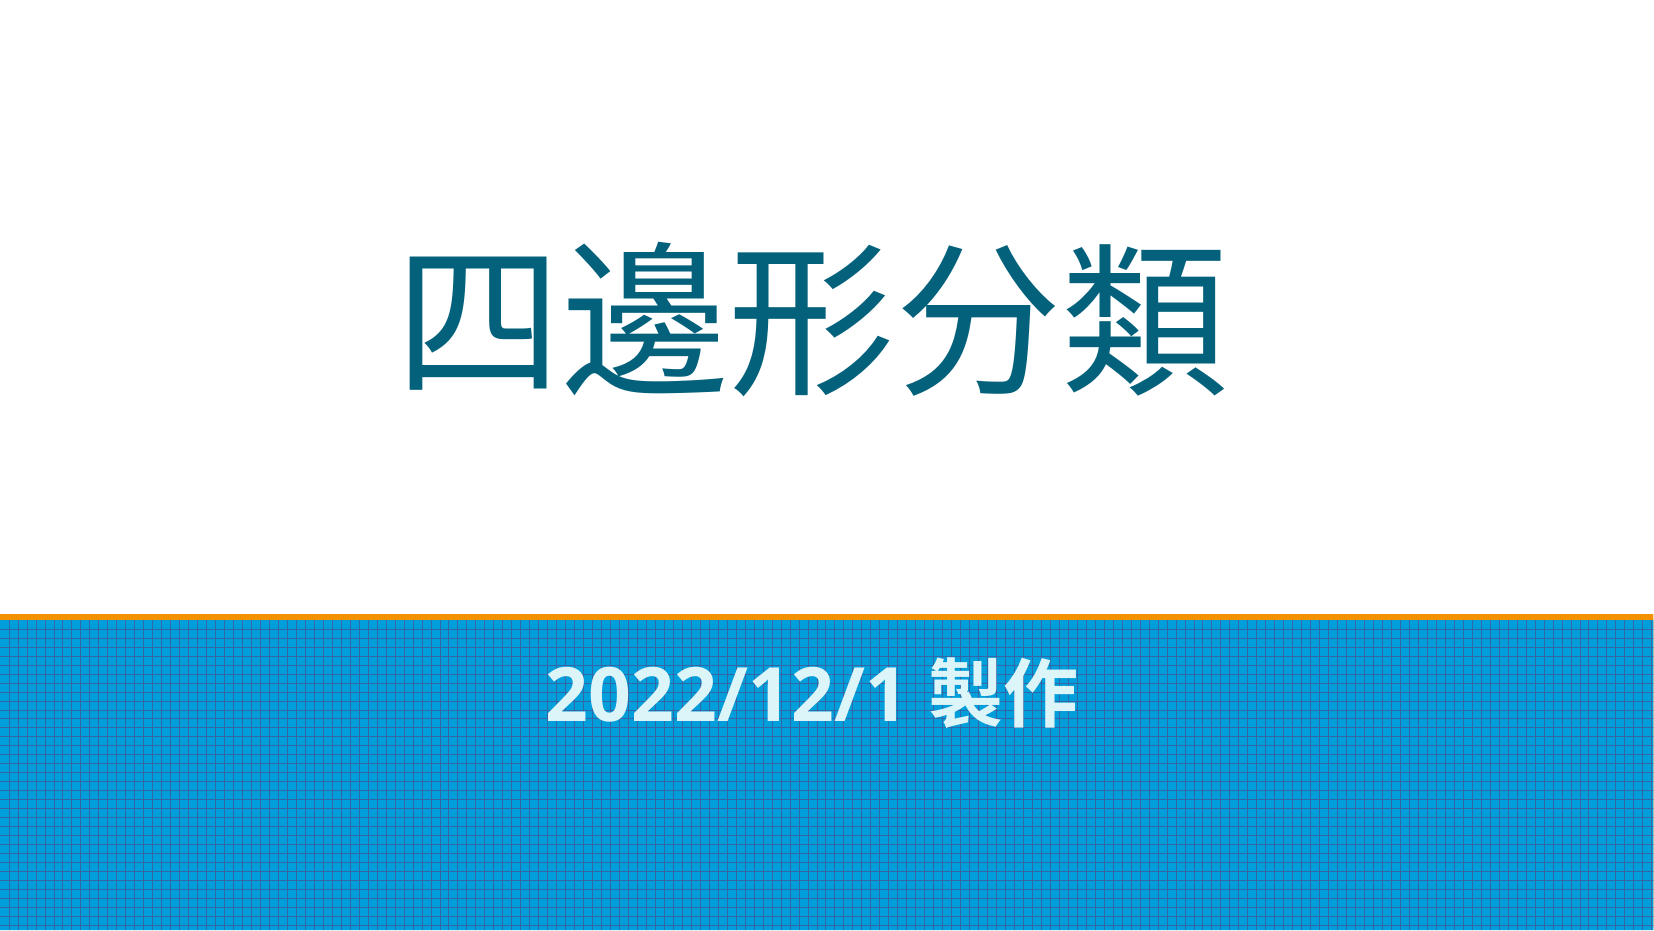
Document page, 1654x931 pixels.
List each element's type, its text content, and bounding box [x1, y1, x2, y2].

subtitle 2022/12/1製作 [73, 634, 1551, 873]
title 四邊形分類 [73, 44, 1551, 576]
